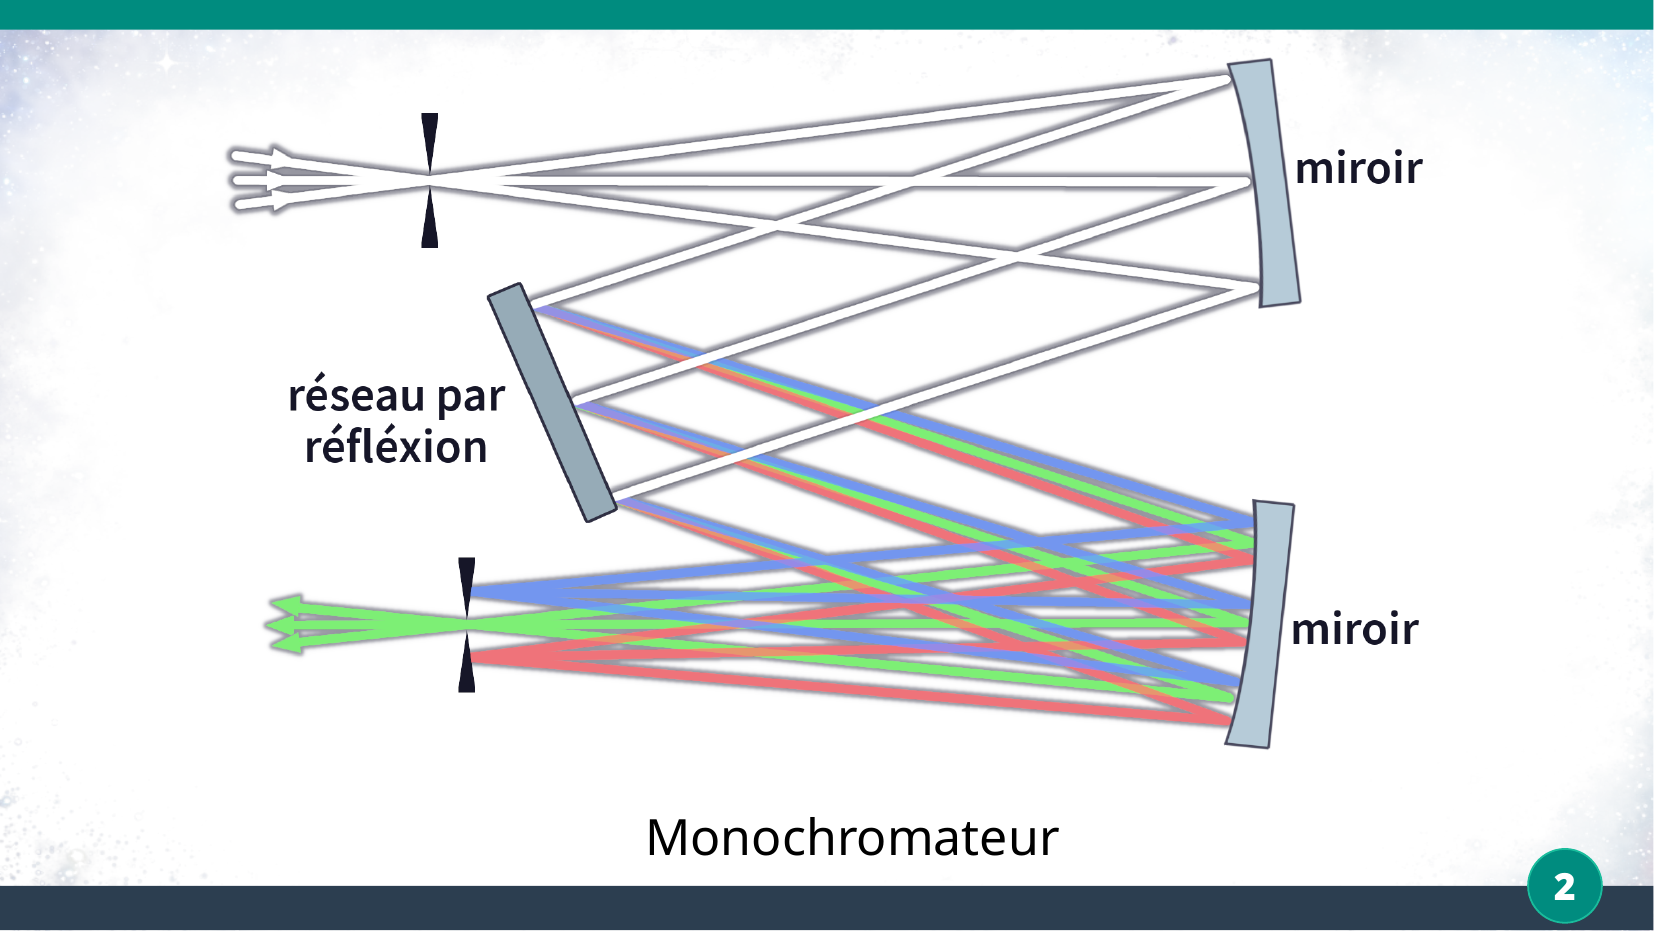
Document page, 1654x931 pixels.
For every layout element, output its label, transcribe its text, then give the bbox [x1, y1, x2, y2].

picture [0, 29, 1654, 885]
text_box Monochromateur [630, 797, 1034, 876]
